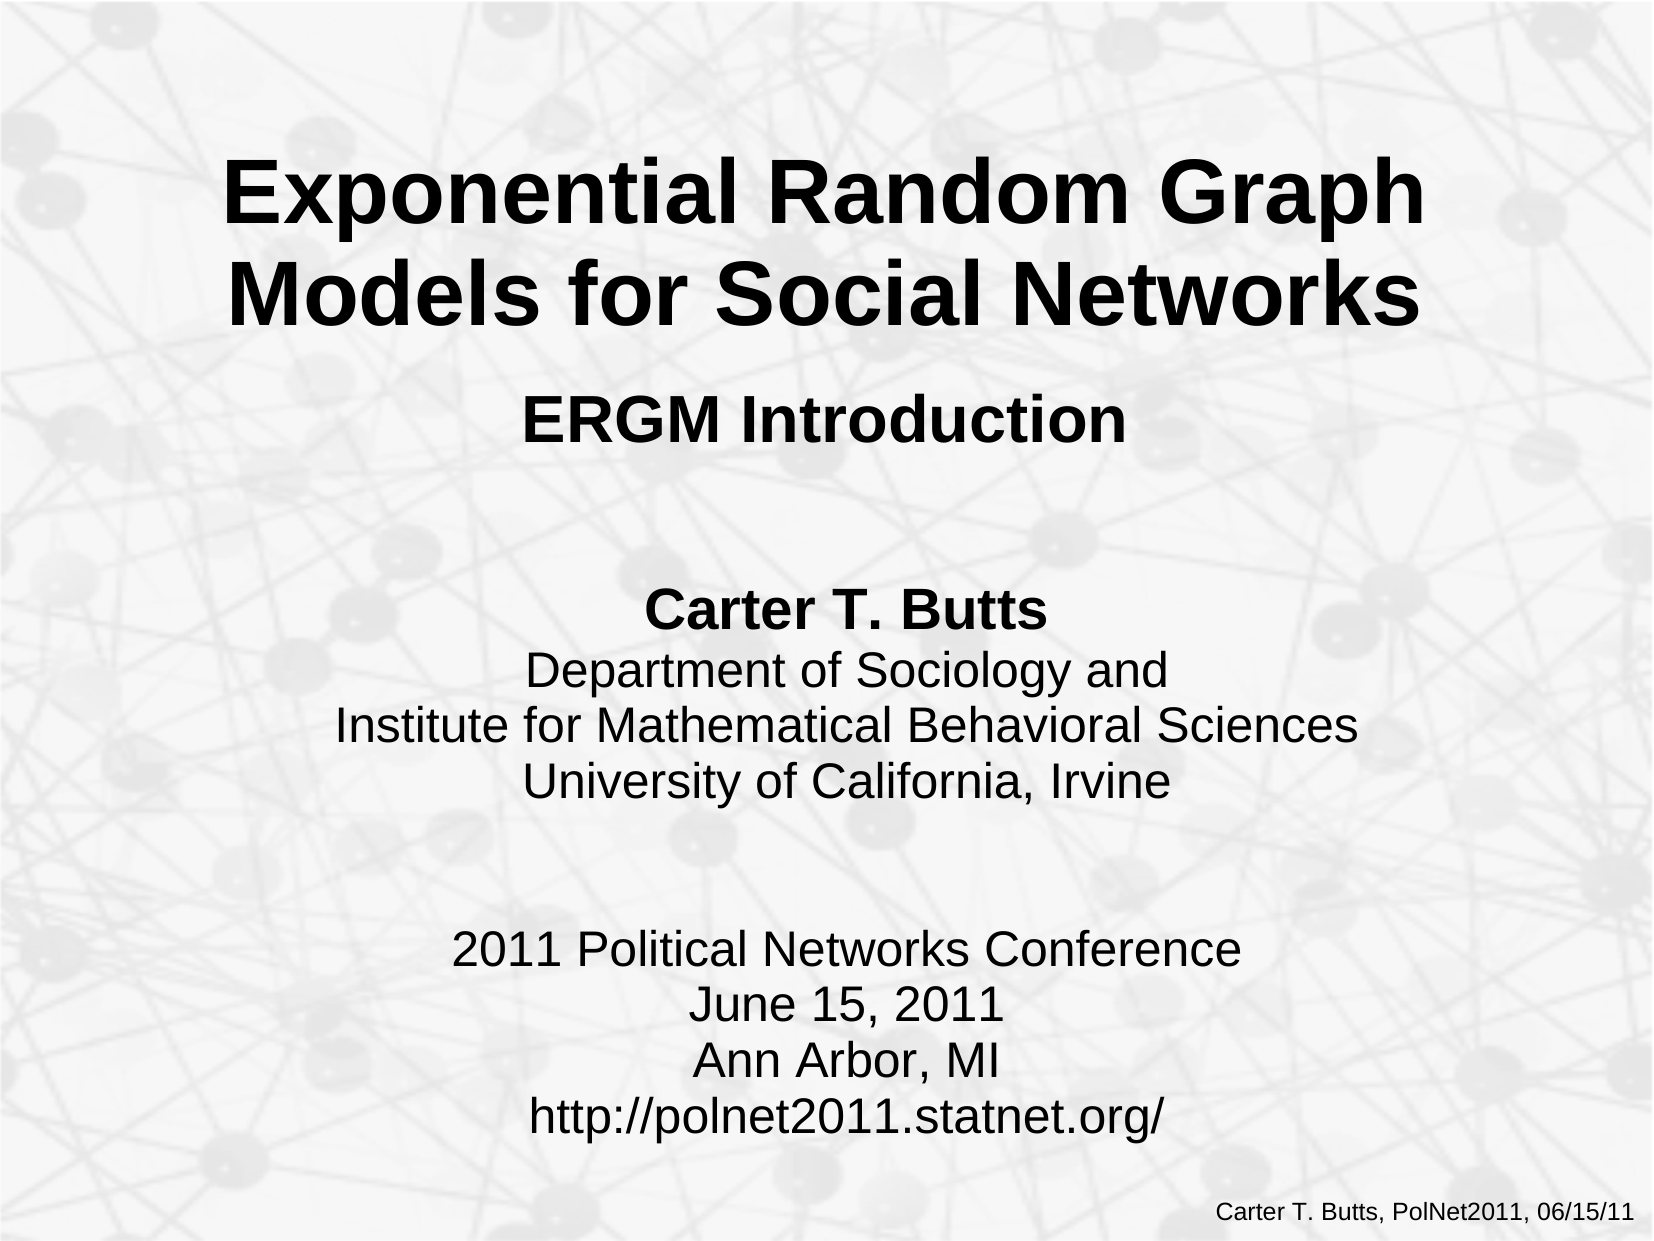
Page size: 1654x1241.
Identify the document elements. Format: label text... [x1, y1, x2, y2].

picture [2, 3, 1650, 1239]
subtitle Carter T. Butts Department of Sociology and Institute for Mathematical Behavioral Sciences University of California, Irvine 2011 Political Networks Conference June 15, 2011 Ann Arbor, MI http://polnet2011.statnet.org/ [41, 316, 1618, 1144]
title Exponential Random Graph Models for Social Networks ERGM Introduction [119, 140, 1532, 316]
